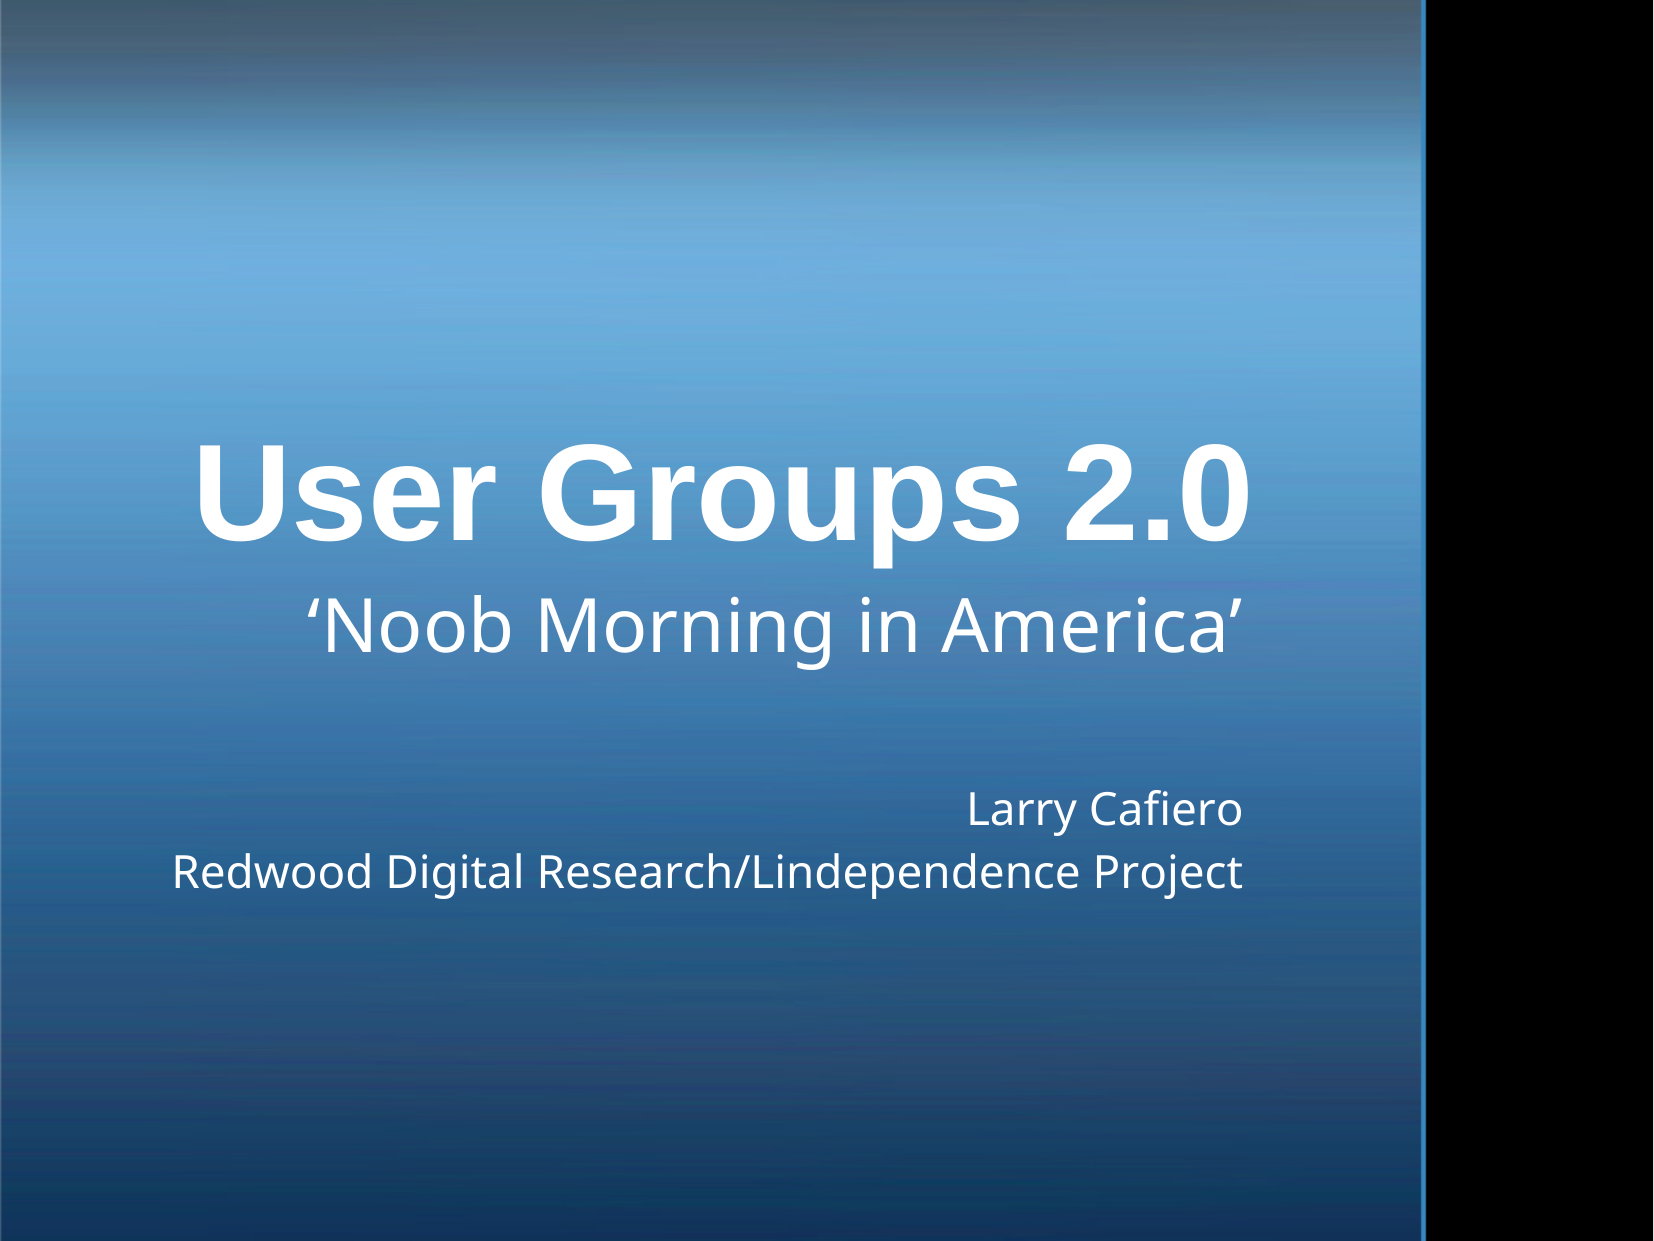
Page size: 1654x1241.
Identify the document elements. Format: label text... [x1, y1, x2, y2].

picture [324, 878, 338, 885]
picture [1146, 878, 1160, 885]
picture [296, 878, 310, 885]
picture [0, 0, 1654, 1241]
picture [493, 878, 505, 885]
picture [352, 878, 365, 885]
picture [437, 878, 450, 885]
picture [876, 878, 889, 885]
picture [232, 878, 245, 885]
picture [644, 878, 656, 885]
title User Groups 2.0 [0, 388, 1448, 597]
title ‘Noob Morning in America’ Larry Cafiero Redwood Digital Research/Lindependence Project [75, 596, 1244, 878]
picture [821, 878, 834, 885]
picture [394, 878, 410, 884]
picture [957, 878, 970, 885]
